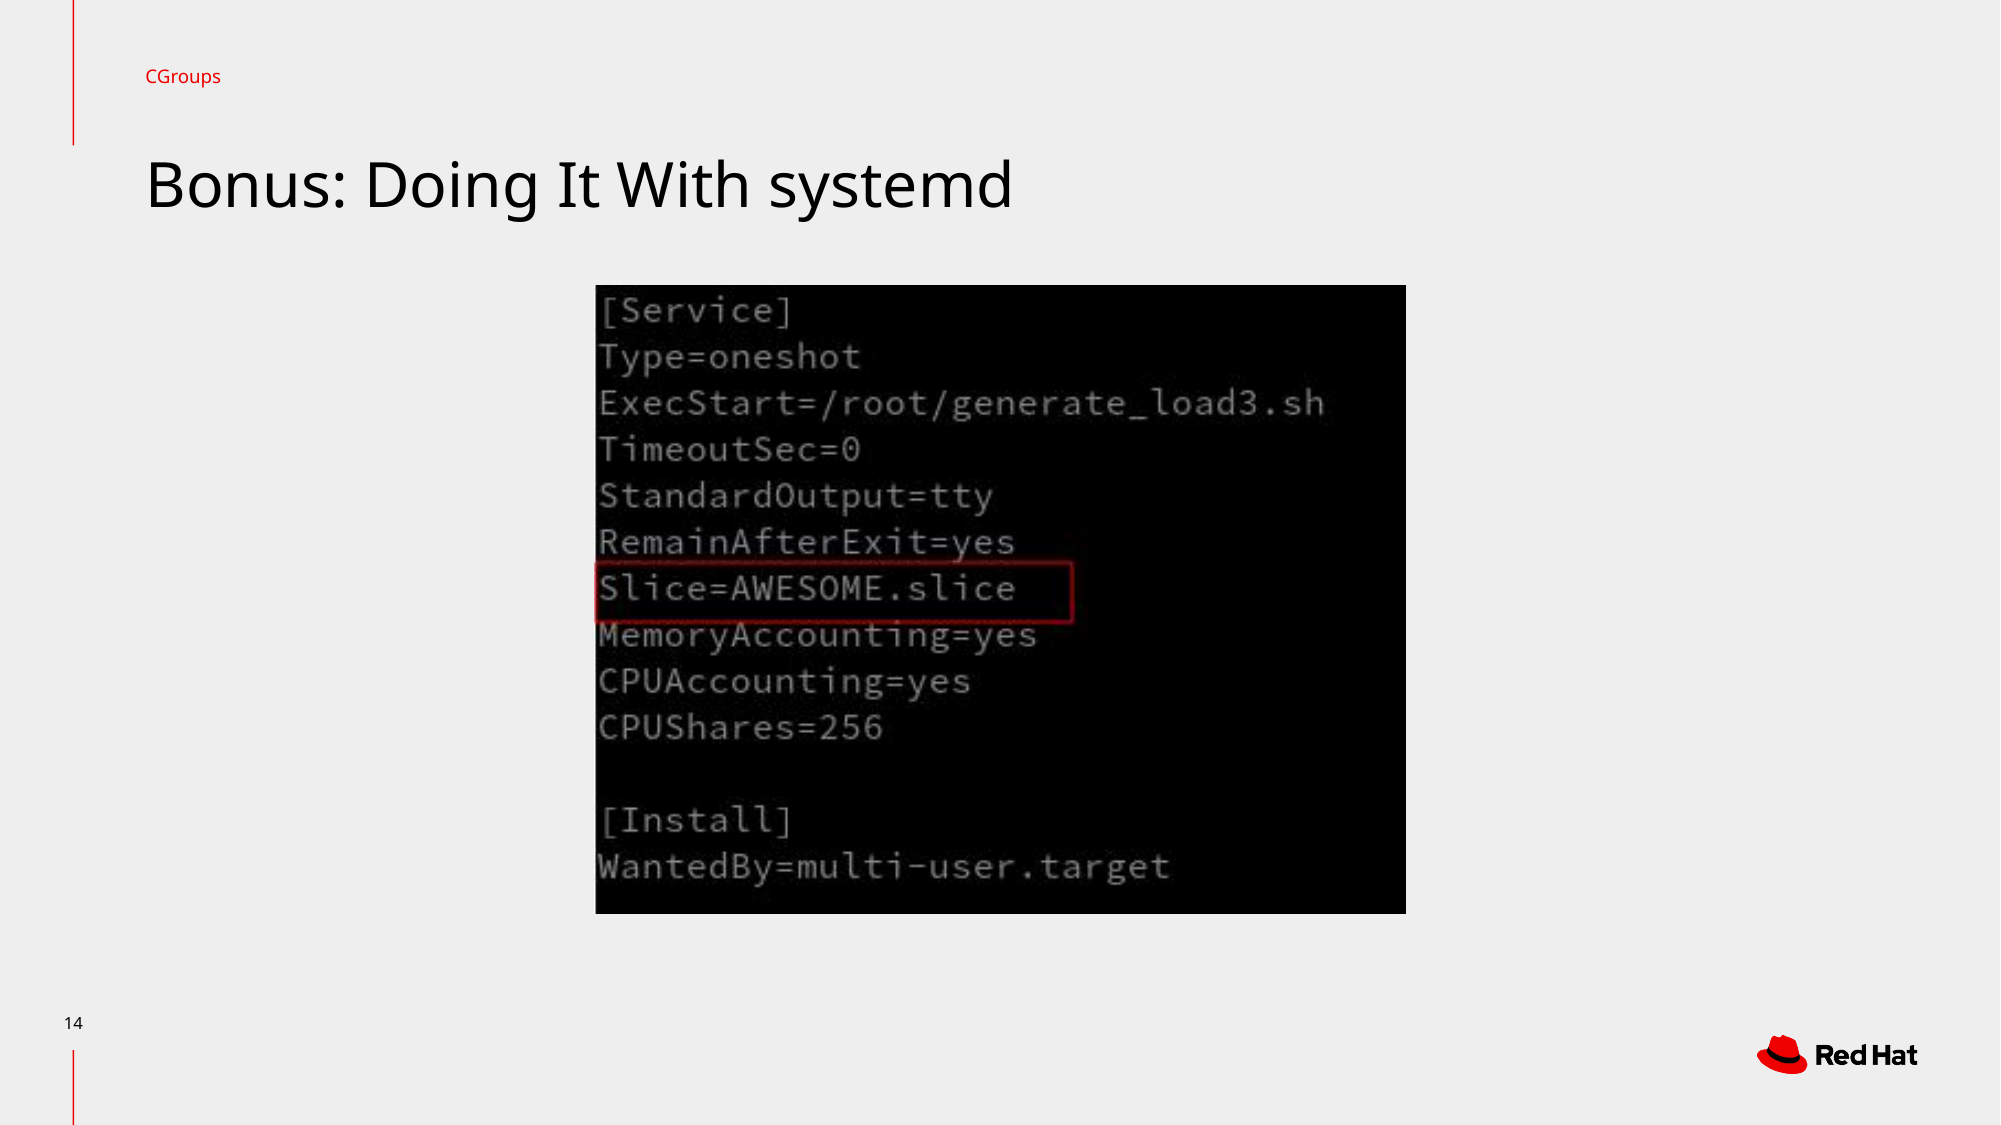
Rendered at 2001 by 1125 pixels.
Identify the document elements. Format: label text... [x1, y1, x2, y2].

title Bonus: Doing It With systemd [73, 118, 1713, 225]
slide_number <number> [13, 1012, 134, 1036]
picture [1757, 1035, 1918, 1074]
subtitle CGroups [73, 9, 919, 118]
picture [594, 285, 1406, 914]
